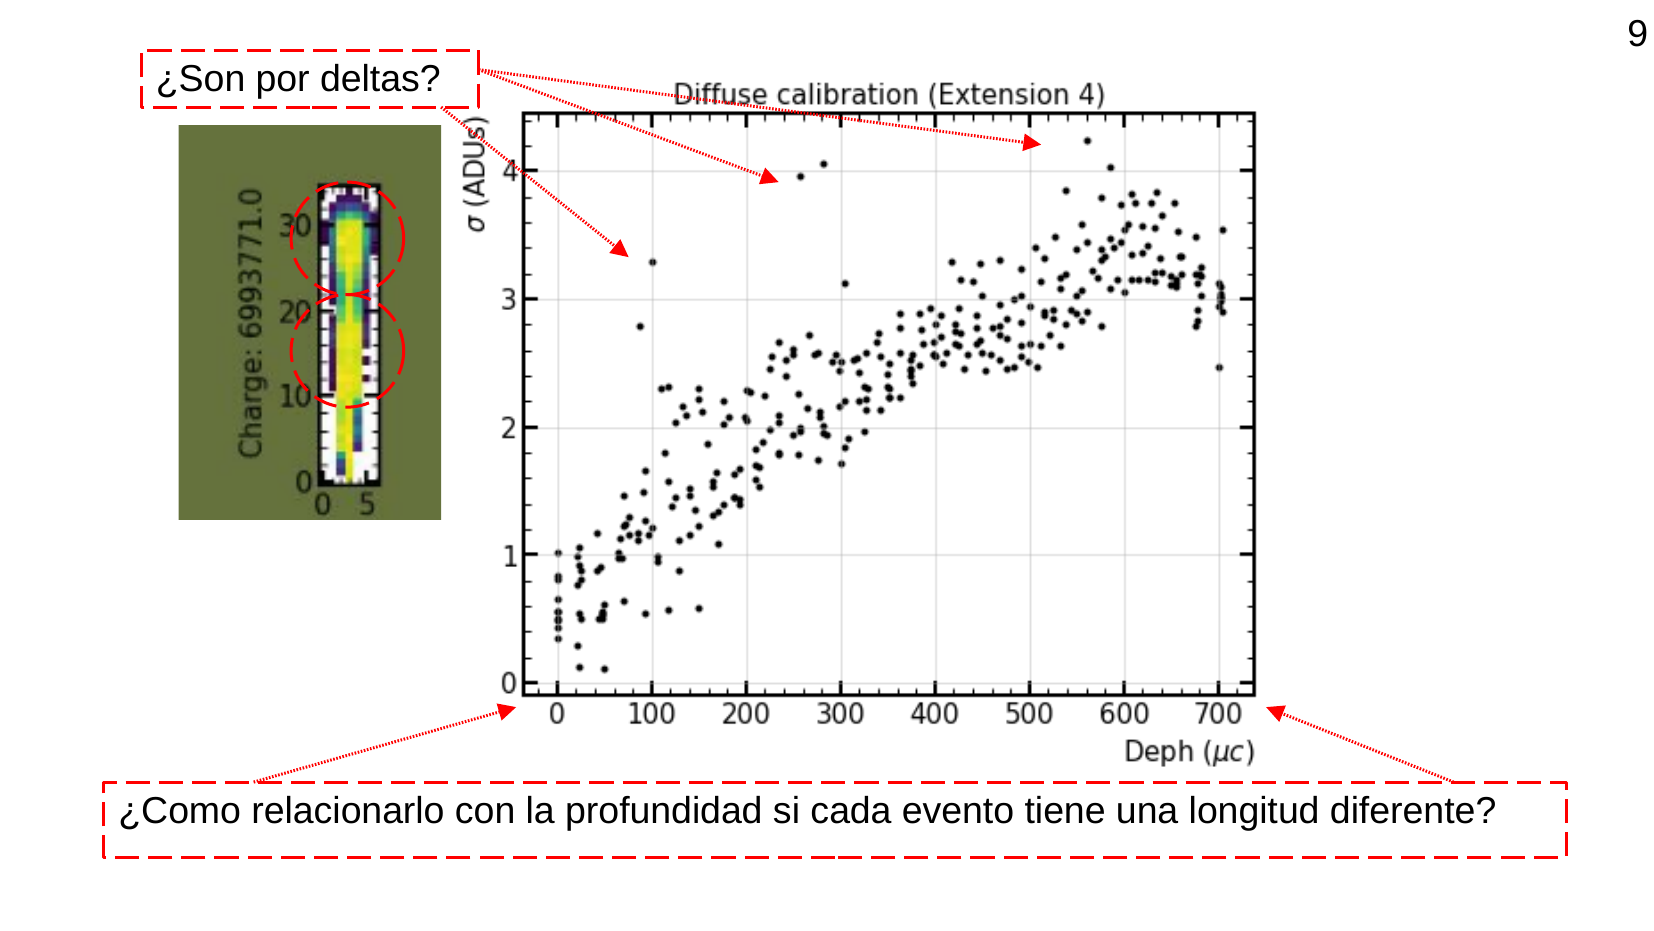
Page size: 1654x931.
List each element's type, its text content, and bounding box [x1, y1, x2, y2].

text_box <number> [1612, 4, 1654, 76]
text_box ¿Son por deltas? [141, 50, 479, 108]
text_box ¿Como relacionarlo con la profundidad si cada evento tiene una longitud diferente? [103, 782, 1567, 858]
picture [178, 69, 1267, 782]
text_box [291, 182, 404, 408]
